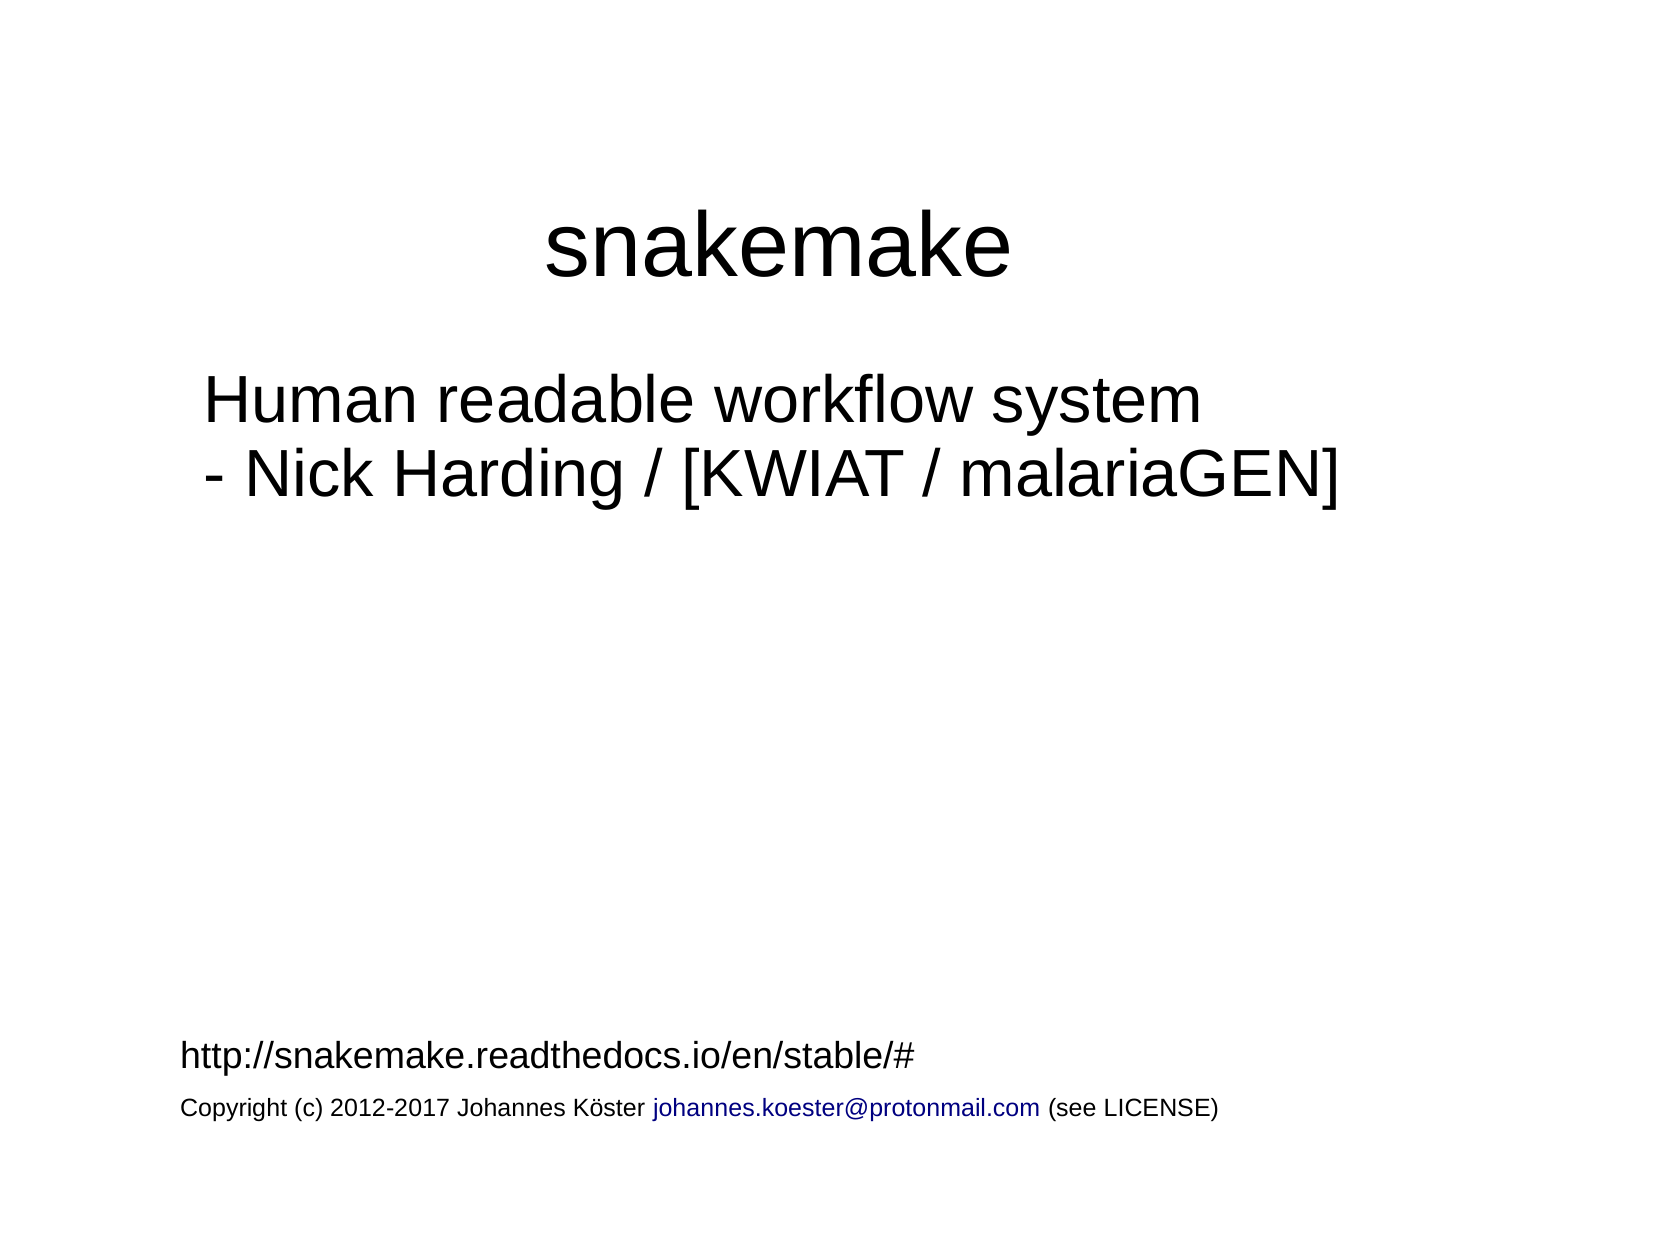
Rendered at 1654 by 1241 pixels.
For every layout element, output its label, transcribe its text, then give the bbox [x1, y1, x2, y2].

text_box http://snakemake.readthedocs.io/en/stable/# [165, 1027, 930, 1085]
text_box Human readable workflow system - Nick Harding / [KWIAT / malariaGEN] [188, 354, 1441, 733]
title snakemake [35, 141, 1524, 349]
subtitle [82, 290, 1571, 1010]
text_box Copyright (c) 2012-2017 Johannes Köster johannes.koester@protonmail.com (see LICENSE) [165, 1086, 1312, 1207]
